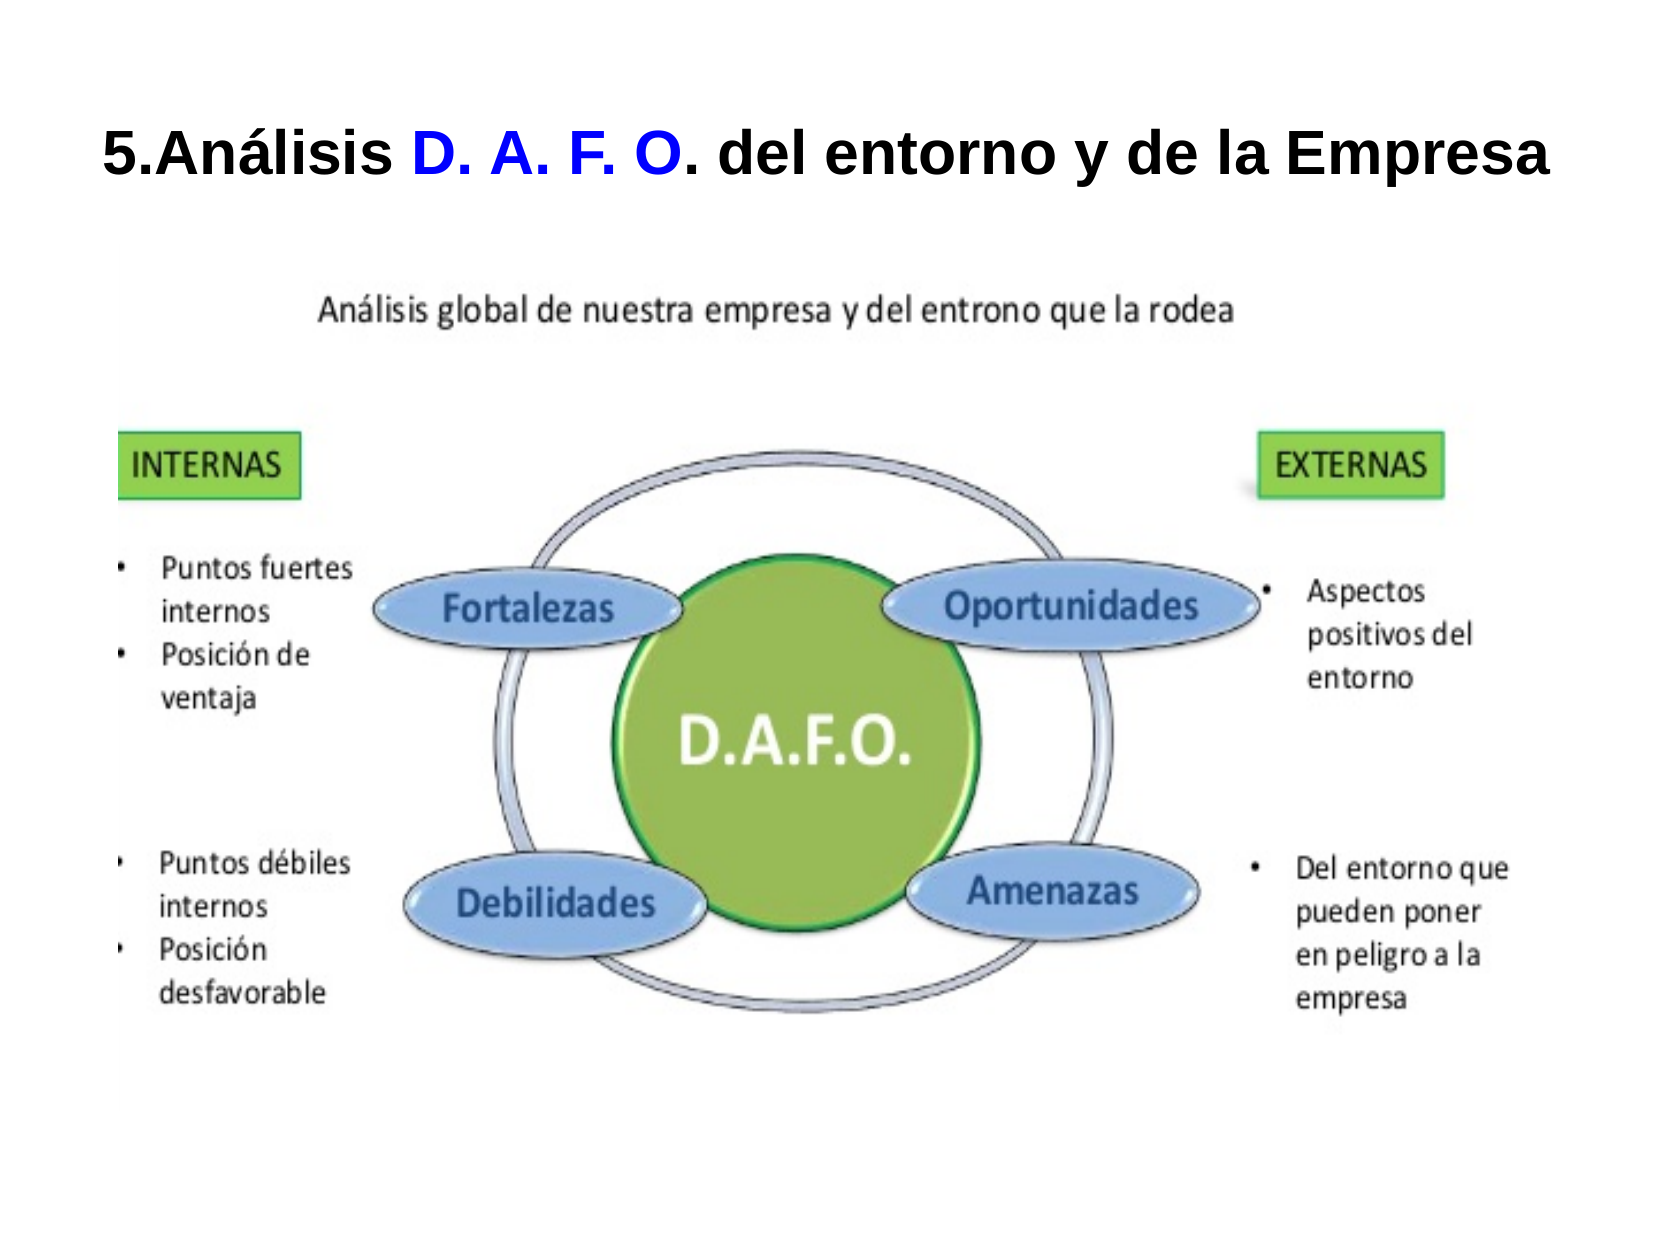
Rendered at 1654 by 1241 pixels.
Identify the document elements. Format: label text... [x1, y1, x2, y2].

picture [118, 244, 1524, 1111]
title 5.Análisis D. A. F. O. del entorno y de la Empresa [82, 49, 1571, 257]
